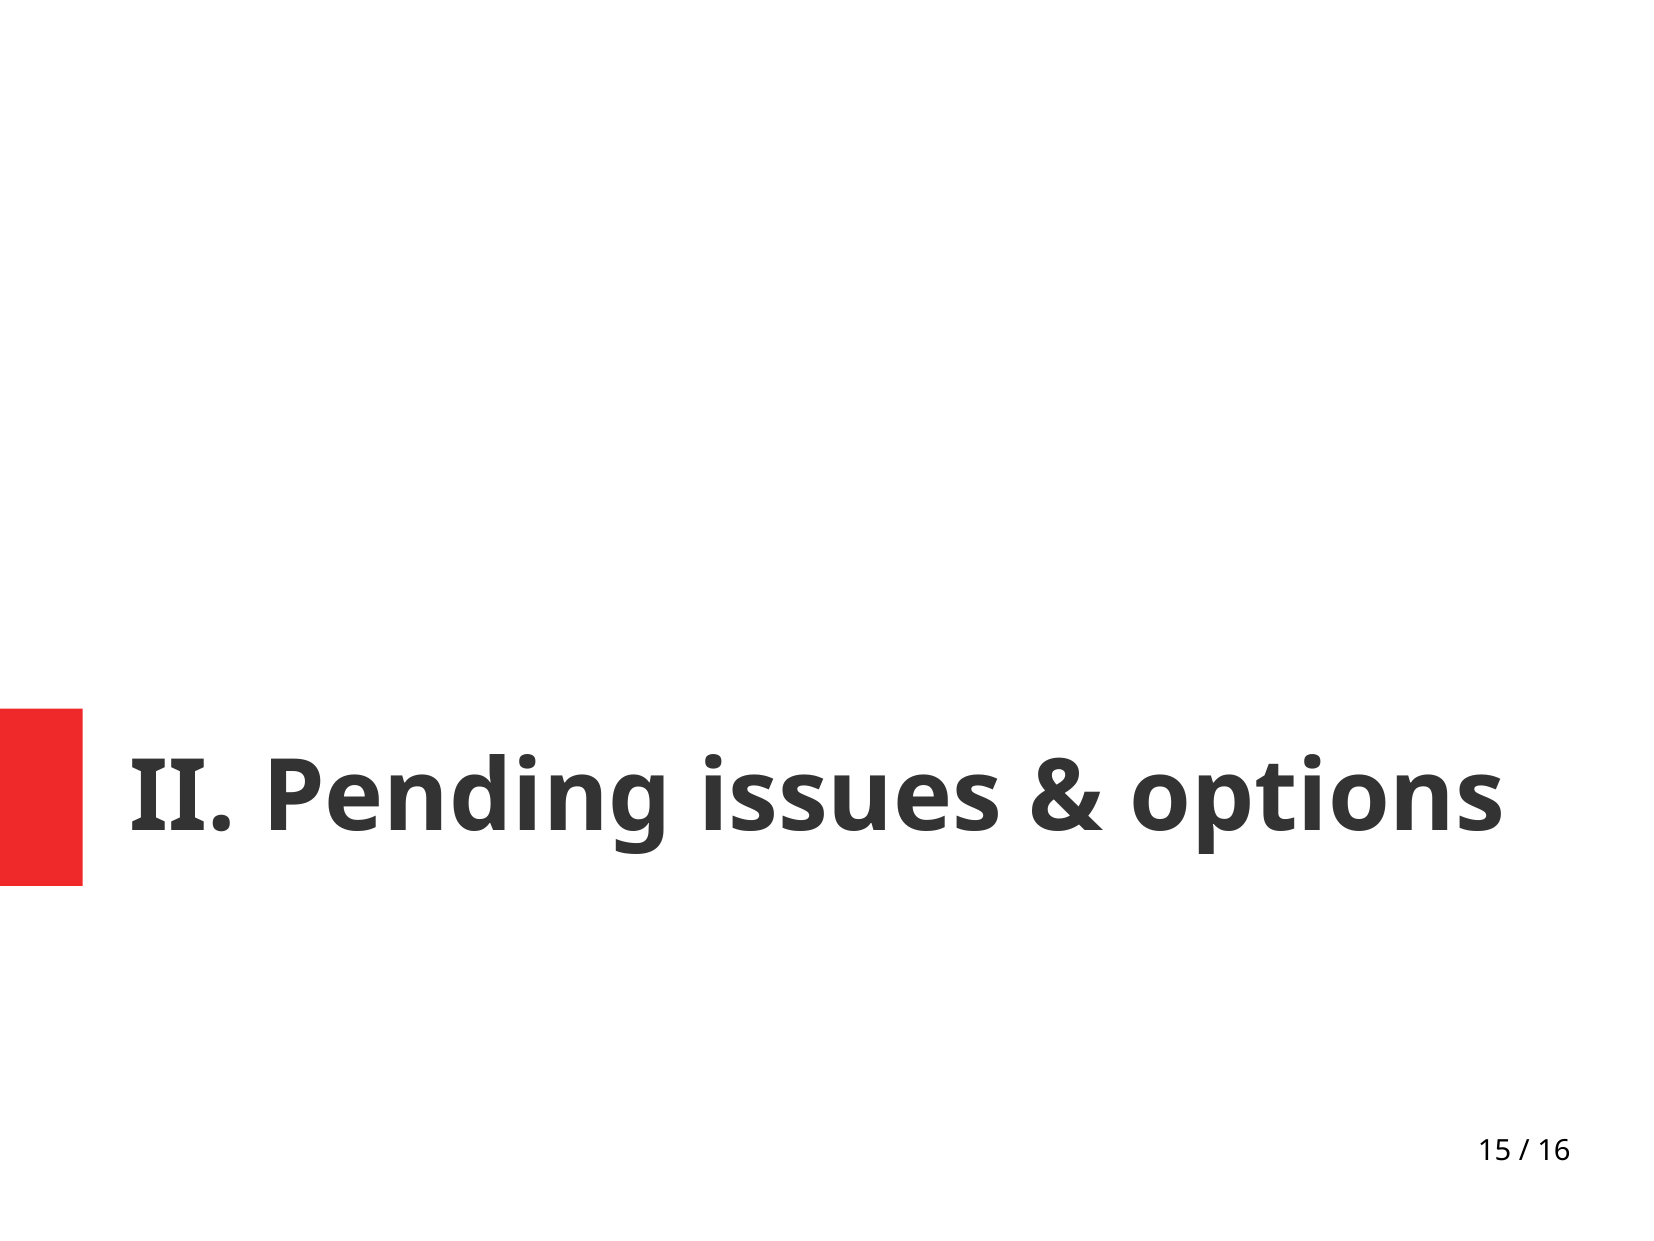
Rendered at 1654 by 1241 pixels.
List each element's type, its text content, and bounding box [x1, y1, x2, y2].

title II. Pending issues & options [129, 673, 1536, 910]
